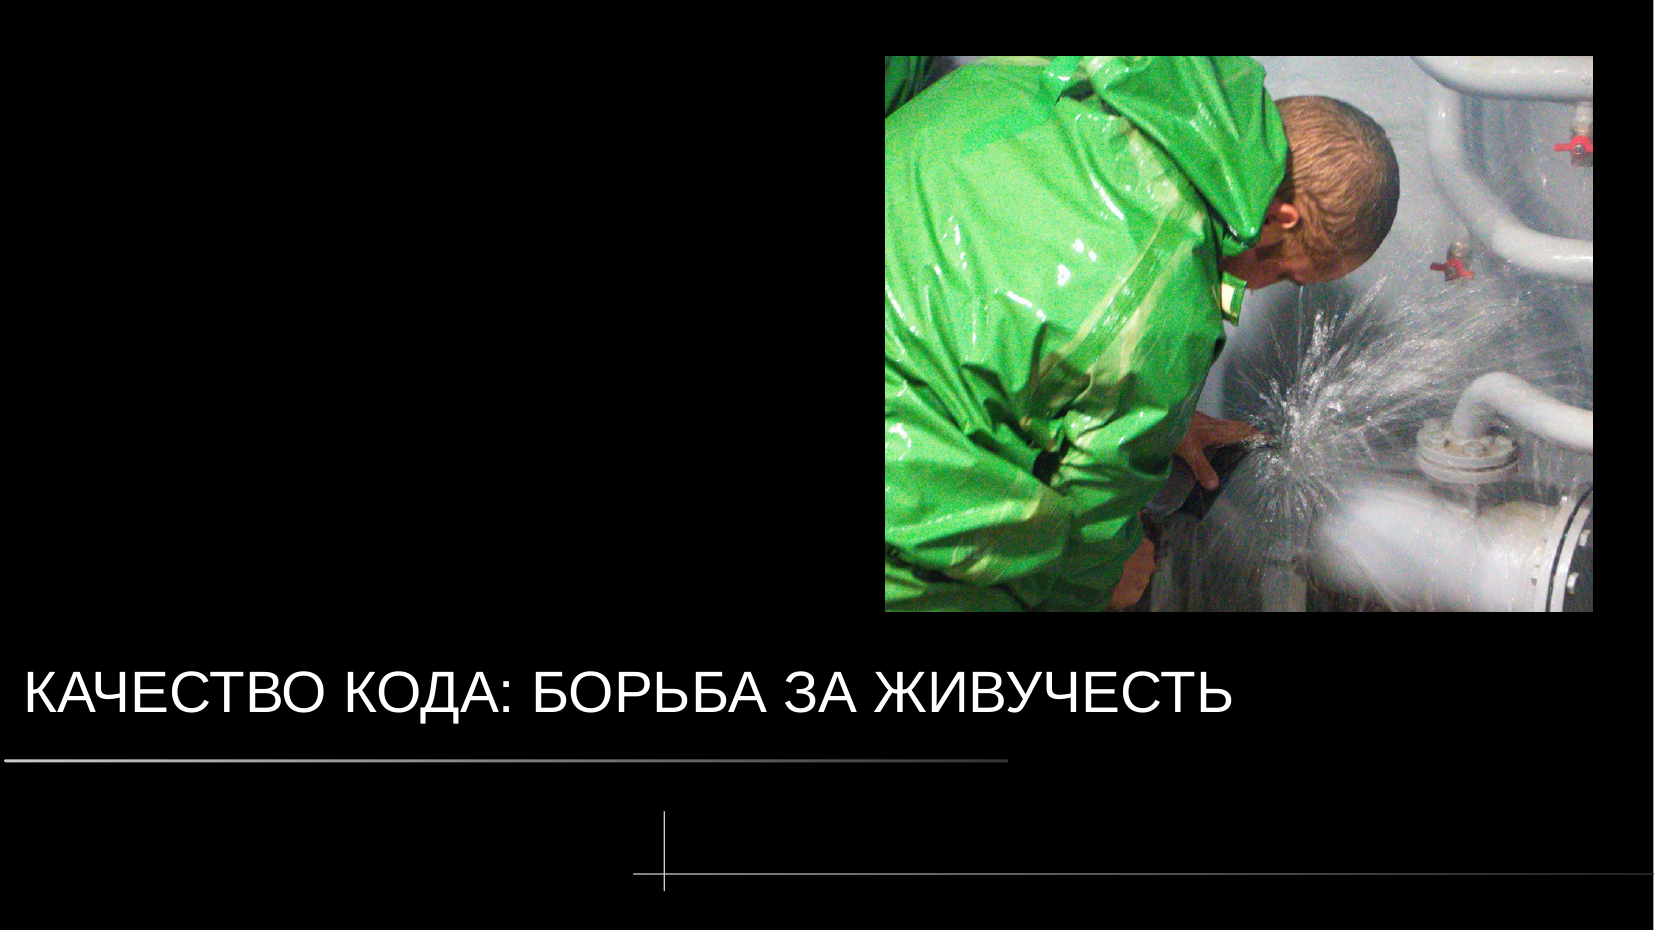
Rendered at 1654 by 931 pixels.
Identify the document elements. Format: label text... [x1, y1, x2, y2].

title КАЧЕСТВО КОДА: БОРЬБА ЗА ЖИВУЧЕСТЬ [23, 637, 1501, 746]
picture [885, 56, 1593, 612]
